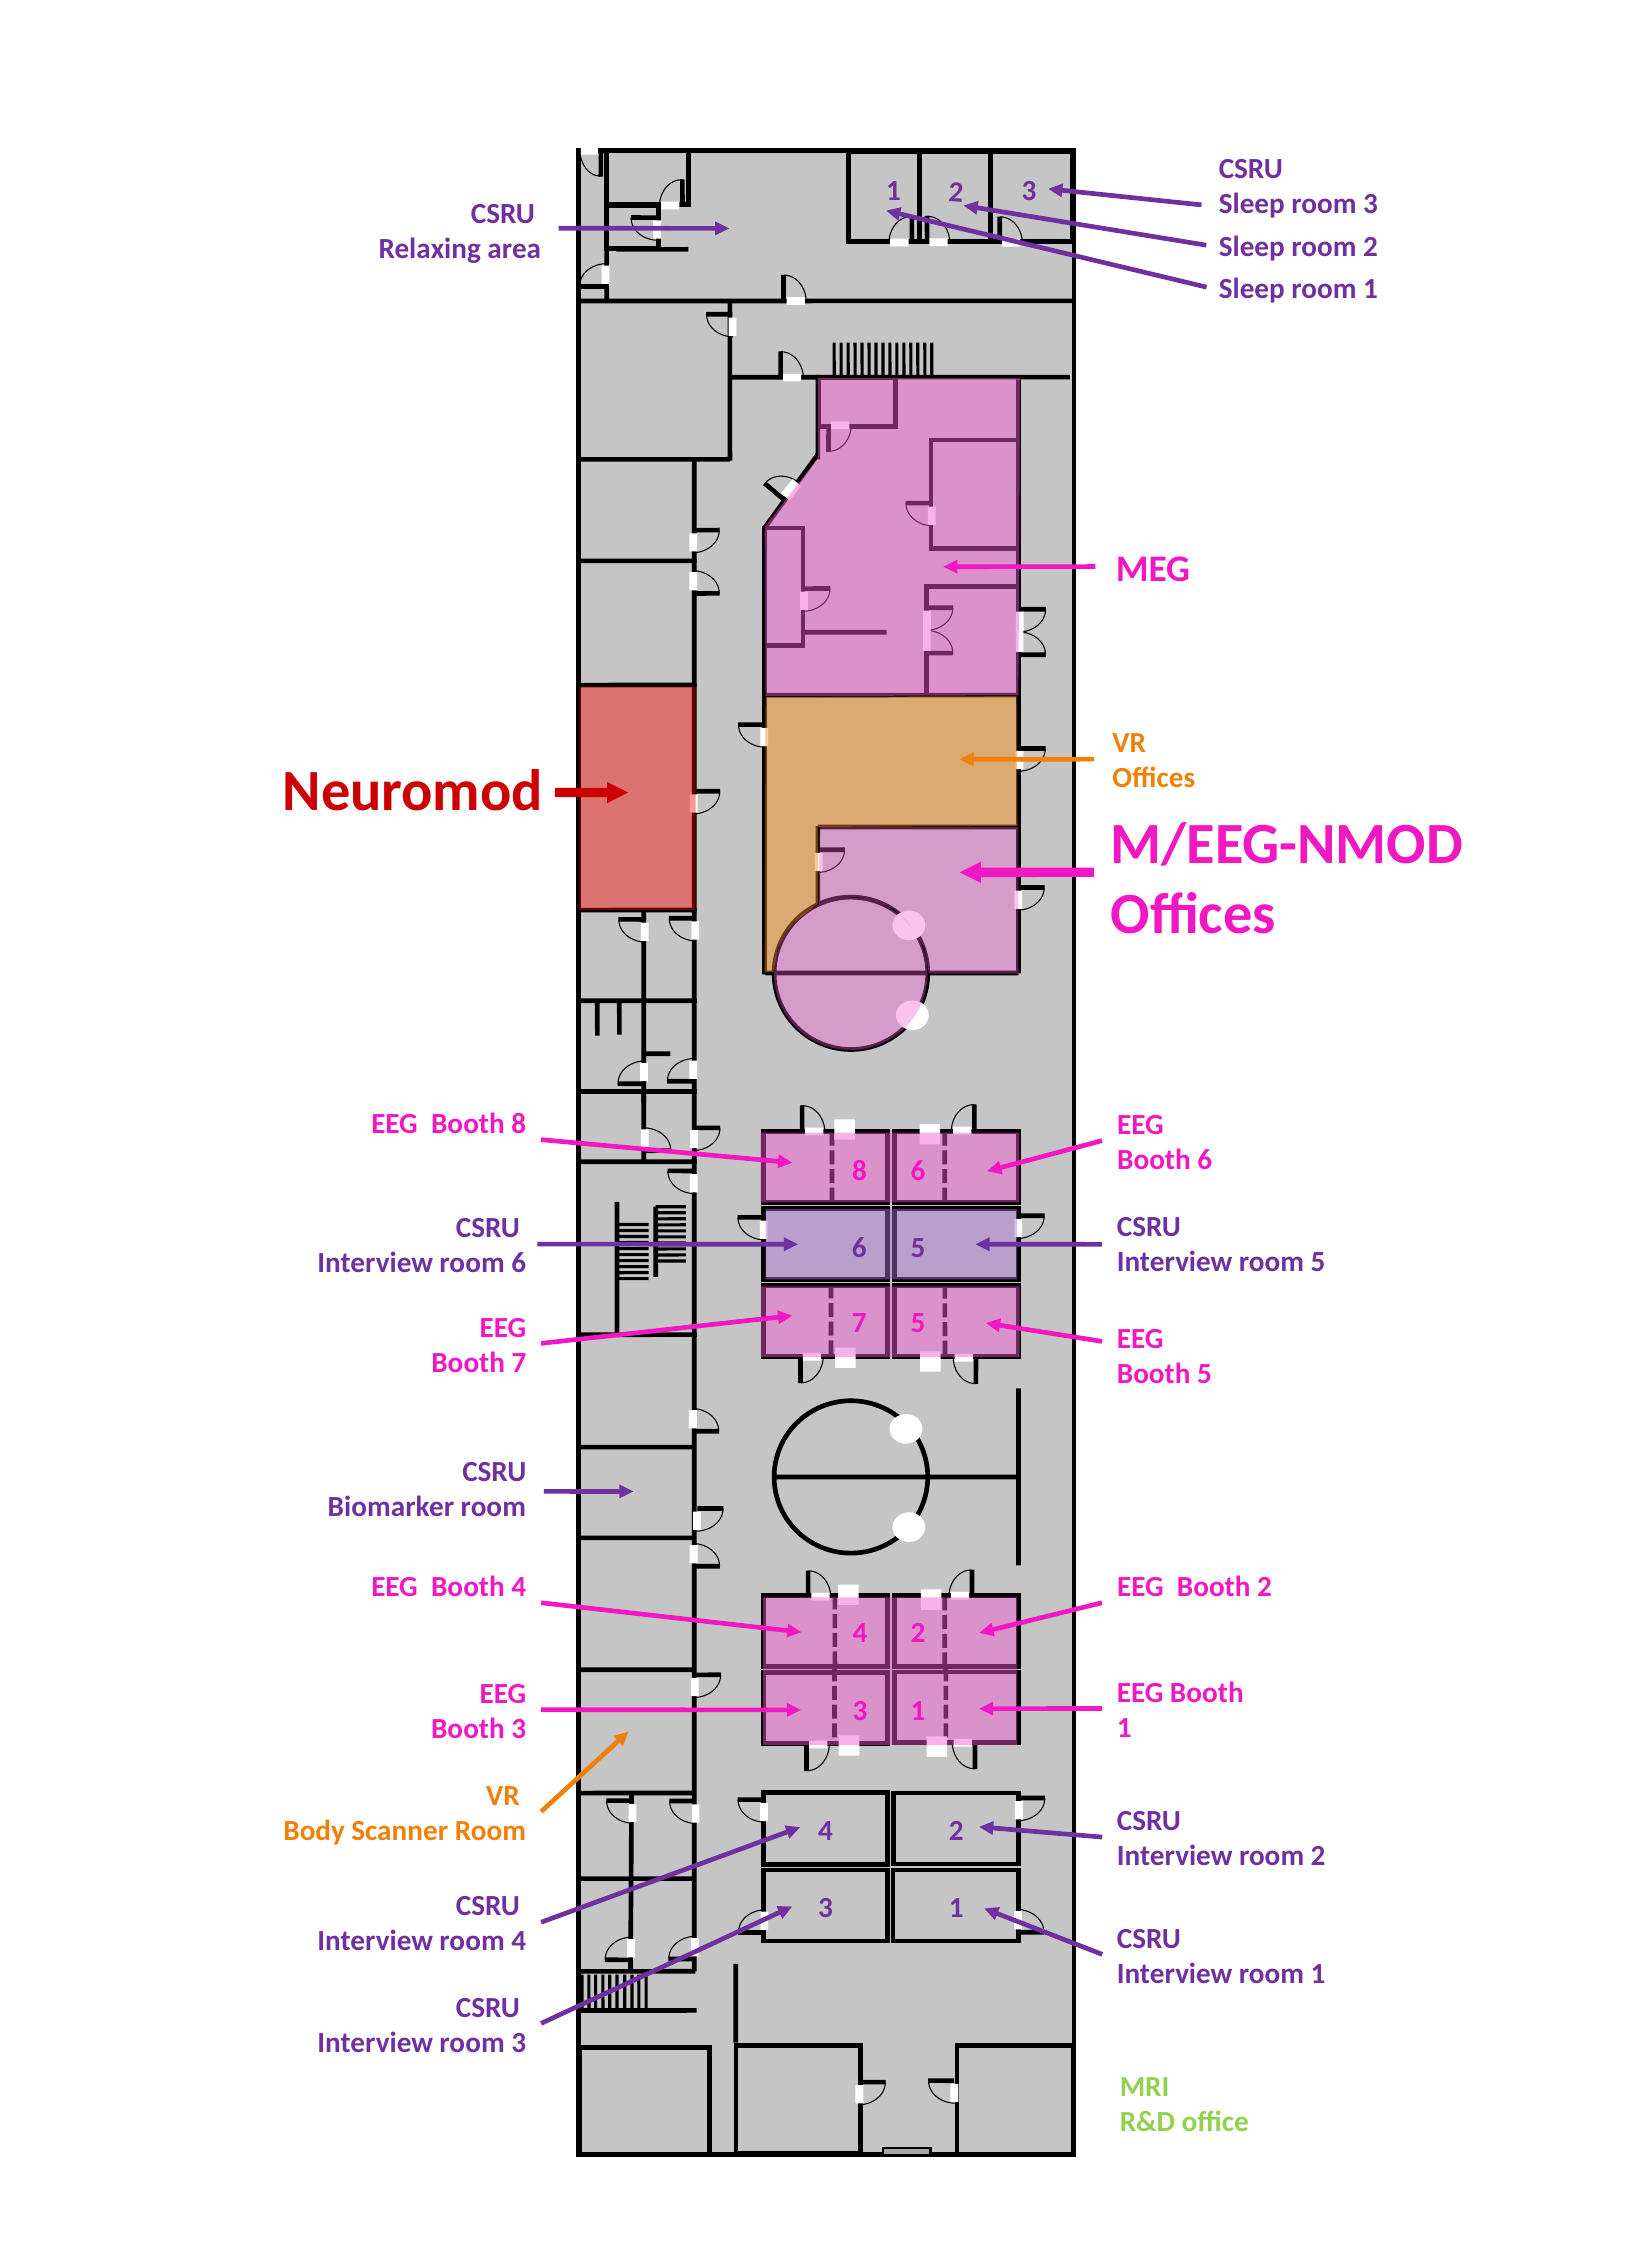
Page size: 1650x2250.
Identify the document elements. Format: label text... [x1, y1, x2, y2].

text_box [993, 213, 1070, 239]
text_box [609, 231, 656, 246]
text_box [1003, 218, 1021, 240]
text_box VR Body Scanner Room [162, 1768, 542, 1854]
text_box [1021, 762, 1074, 867]
text_box 5 [895, 1296, 926, 1346]
text_box [922, 154, 988, 232]
text_box EEG Booth 4 [337, 1559, 541, 1610]
text_box 8 [837, 1143, 876, 1194]
text_box [578, 1337, 717, 1444]
text_box 3 [803, 1881, 833, 1932]
text_box 2 [895, 1605, 926, 1656]
text_box MEG [1101, 536, 1350, 597]
text_box [693, 1511, 722, 1530]
text_box [578, 686, 718, 910]
text_box EEG Booth 2 [1102, 1559, 1313, 1610]
text_box CSRU Interview room 5 [1102, 1200, 1426, 1286]
text_box EEG Booth 3 [337, 1666, 541, 1752]
text_box [619, 1974, 623, 1984]
text_box EEG Booth 7 [300, 1300, 542, 1386]
text_box CSRU Interview room 1 [1102, 1911, 1426, 1997]
text_box [948, 229, 988, 239]
text_box 2 [932, 164, 975, 217]
text_box CSRU Interview room 4 [214, 1879, 542, 1965]
text_box Sleep room 2 [1204, 220, 1538, 271]
text_box [578, 913, 641, 998]
text_box 3 [1006, 164, 1037, 214]
text_box [578, 1165, 691, 1241]
text_box [993, 154, 1070, 220]
text_box [619, 1989, 623, 2008]
text_box EEG Booth 8 [337, 1096, 541, 1147]
text_box Sleep room 1 [1204, 262, 1500, 312]
text_box [582, 2050, 707, 2152]
text_box 6 [895, 1143, 926, 1194]
text_box [620, 1247, 691, 1332]
text_box [666, 1962, 691, 1969]
text_box [708, 317, 727, 335]
text_box 4 [837, 1605, 868, 1656]
text_box [578, 1004, 641, 1089]
text_box M/EEG-NMOD Offices [1096, 797, 1613, 953]
text_box [578, 1894, 628, 2003]
text_box EEG Booth 6 [1102, 1097, 1313, 1183]
text_box 1 [934, 1881, 964, 1932]
text_box [620, 913, 691, 998]
text_box [578, 564, 718, 682]
text_box [578, 147, 1074, 2156]
text_box MRI R&D office [1104, 2059, 1376, 2145]
text_box CSRU Interview room 2 [1102, 1794, 1418, 1879]
text_box [851, 154, 917, 239]
text_box [896, 1795, 1043, 1862]
text_box [741, 1872, 885, 1939]
text_box CSRU Relaxing area [292, 186, 556, 272]
text_box 2 [934, 1803, 964, 1854]
text_box [677, 1871, 691, 1876]
text_box [634, 1881, 644, 1885]
text_box Neuromod [0, 744, 571, 830]
text_box VR Offices [1097, 716, 1248, 801]
text_box 6 [837, 1221, 867, 1271]
text_box [738, 2048, 884, 2151]
text_box [578, 1610, 719, 1707]
text_box [578, 1146, 641, 1159]
text_box 4 [803, 1803, 833, 1854]
text_box [895, 1872, 1042, 1939]
text_box CSRU Interview room 6 [225, 1201, 542, 1286]
text_box EEG Booth 5 [1102, 1311, 1350, 1397]
text_box [578, 1450, 718, 1617]
text_box 7 [837, 1296, 867, 1346]
text_box [1041, 244, 1074, 252]
text_box [647, 1094, 718, 1150]
text_box 1 [895, 1684, 926, 1735]
text_box [647, 1153, 691, 1159]
text_box CSRU Sleep room 3 [1204, 142, 1500, 220]
text_box [607, 1881, 691, 1969]
text_box [619, 1004, 691, 1089]
text_box [578, 1094, 669, 1148]
text_box 3 [837, 1684, 868, 1735]
text_box [578, 462, 718, 558]
text_box [578, 1713, 691, 1905]
text_box [609, 153, 686, 202]
text_box [608, 1796, 691, 1876]
text_box [1021, 569, 1074, 756]
text_box EEG Booth 1 [1102, 1665, 1276, 1751]
text_box [930, 2048, 1071, 2152]
text_box [578, 1247, 614, 1332]
text_box CSRU Biomarker room [225, 1444, 541, 1530]
text_box 1 [871, 164, 901, 214]
text_box CSRU Interview room 3 [225, 1980, 542, 2066]
text_box [739, 1795, 885, 1862]
text_box [578, 231, 727, 457]
text_box 5 [895, 1221, 926, 1271]
text_box [609, 208, 656, 225]
